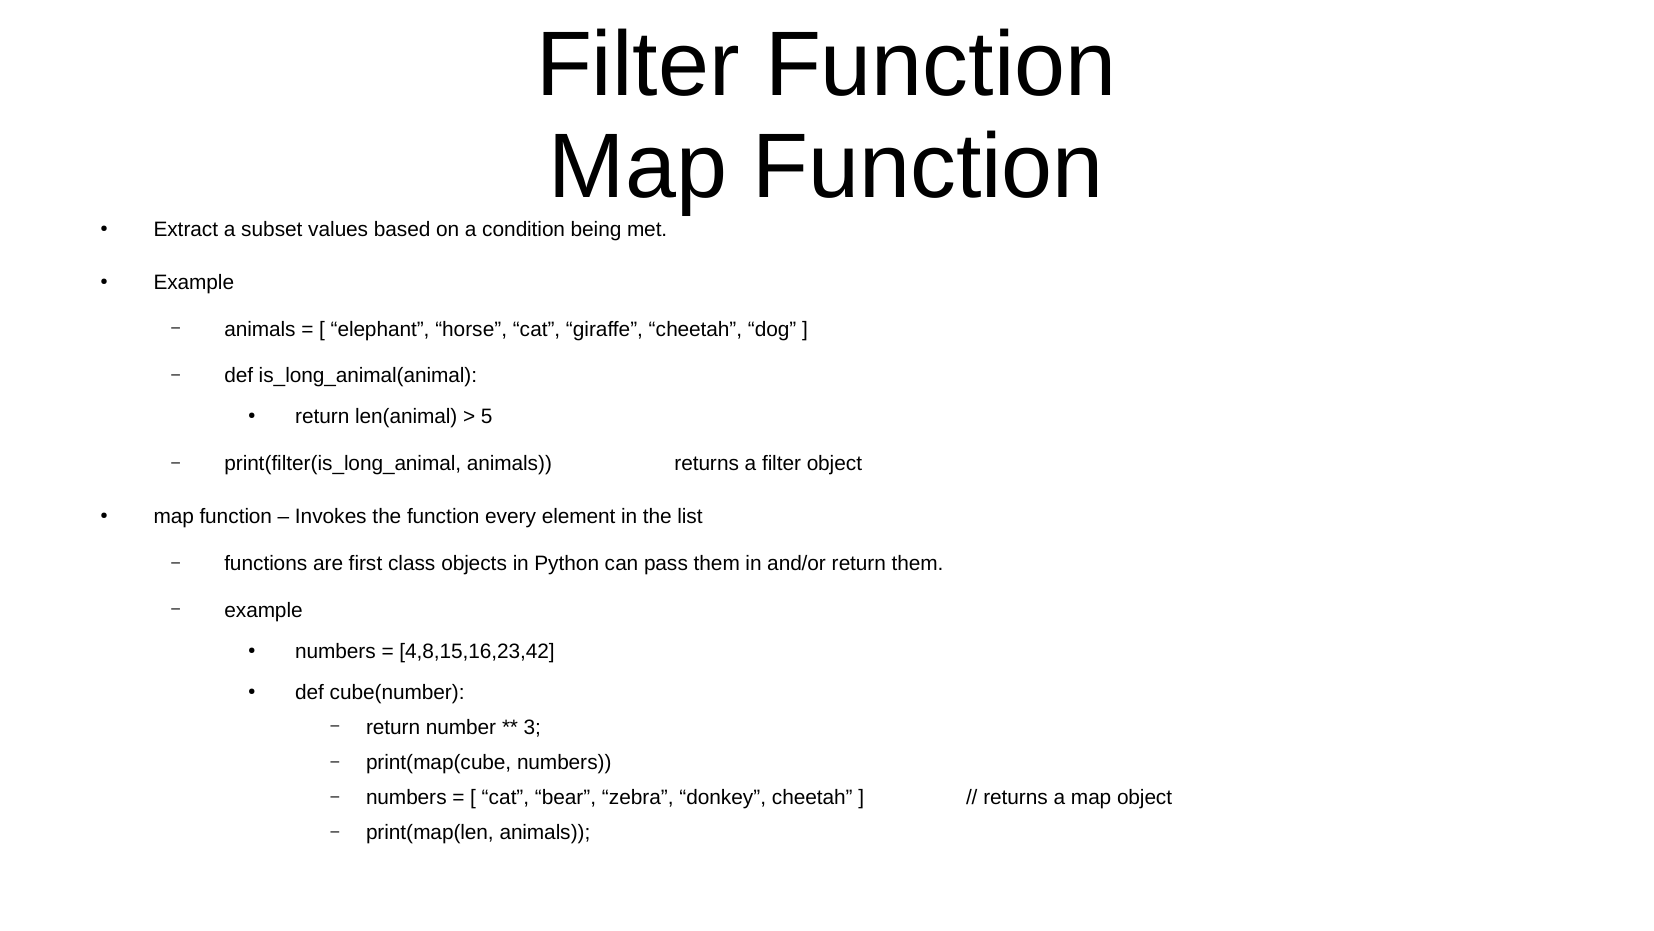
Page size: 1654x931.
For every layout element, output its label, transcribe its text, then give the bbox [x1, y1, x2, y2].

list Extract a subset values based on a condition being met. Example animals = [ “elephant”, “horse”, “cat”, “giraffe”, “cheetah”, “dog” ] def is_long_animal(animal): return len(animal) > 5 print(filter(is_long_animal, animals)) returns a filter object map function – Invokes the function every element in the list functions are first class objects in Python can pass them in and/or return them. example numbers = [4,8,15,16,23,42] def cube(number): return number ** 3; print(map(cube, numbers)) numbers = [ “cat”, “bear”, “zebra”, “donkey”, cheetah” ] // returns a map object print(map(len, animals)); [82, 217, 1576, 901]
title Filter Function Map Function [82, 12, 1571, 217]
